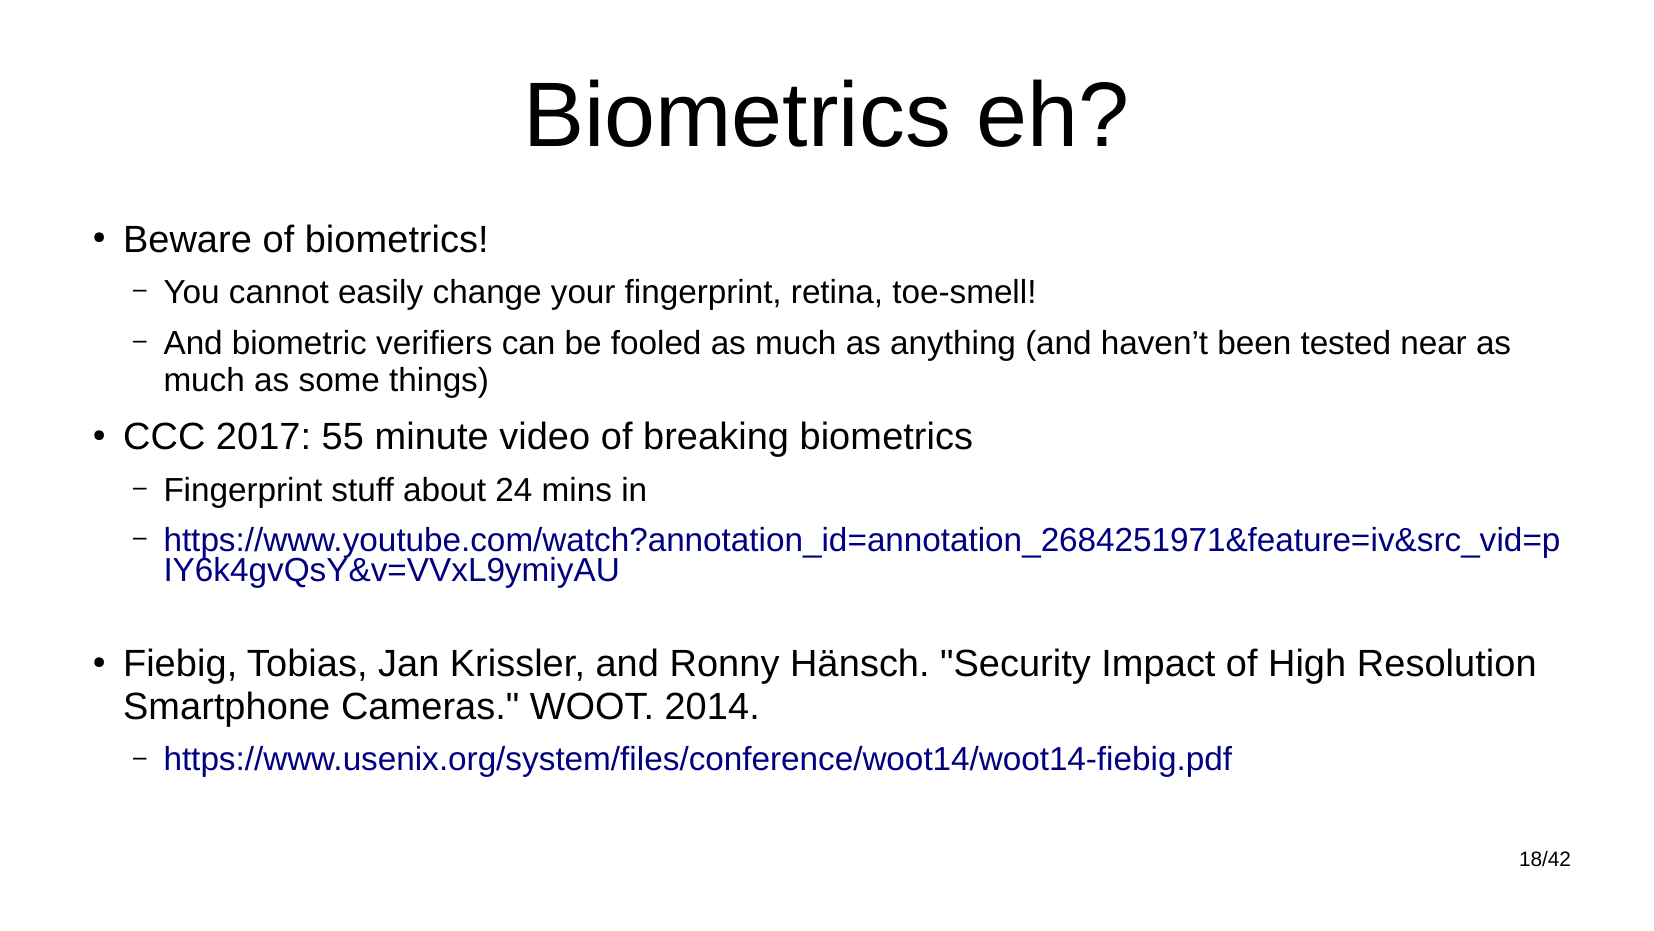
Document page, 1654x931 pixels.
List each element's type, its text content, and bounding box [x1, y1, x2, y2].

title Biometrics eh? [82, 37, 1571, 193]
list Beware of biometrics! You cannot easily change your fingerprint, retina, toe-smell! And biometric verifiers can be fooled as much as anything (and haven’t been tested near as much as some things) CCC 2017: 55 minute video of breaking biometrics Fingerprint stuff about 24 mins in https://www.youtube.com/watch?annotation_id=annotation_2684251971&feature=iv&src_vid=pIY6k4gvQsY&v=VVxL9ymiyAU Fiebig, Tobias, Jan Krissler, and Ronny Hänsch. "Security Impact of High Resolution Smartphone Cameras." WOOT. 2014. https://www.usenix.org/system/files/conference/woot14/woot14-fiebig.pdf [82, 217, 1571, 758]
